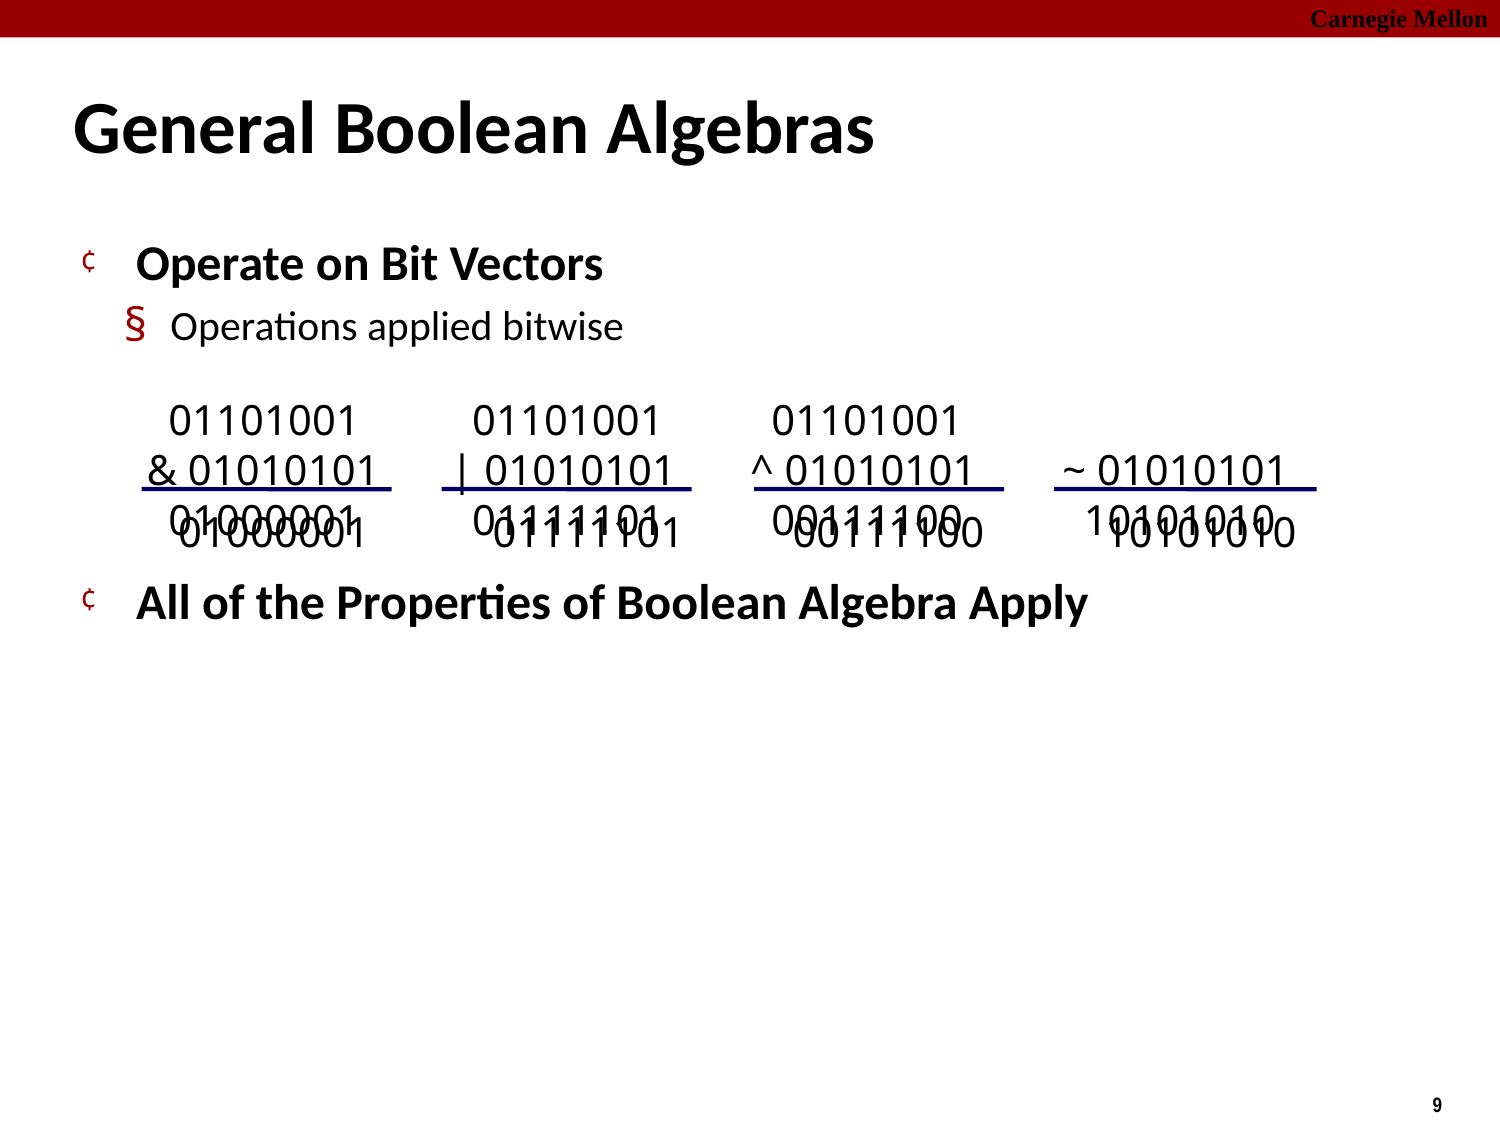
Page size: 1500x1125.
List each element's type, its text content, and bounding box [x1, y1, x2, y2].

text_box 00111100 [784, 497, 1000, 565]
text_box 01101001 & 01010101 01000001 [138, 385, 395, 553]
text_box ~ 01010101 10101010 [1054, 492, 1304, 553]
text_box 01000001 [148, 497, 386, 565]
text_box 01101001 | 01010101 01111101 [442, 492, 692, 553]
text_box 01101001 ^ 01010101 00111100 [741, 385, 992, 553]
list Operate on Bit Vectors Operations applied bitwise All of the Properties of Boolean Algebra Apply [65, 223, 1361, 1040]
text_box 01111101 [484, 497, 700, 565]
text_box ~ 01010101 10101010 [1054, 385, 1304, 487]
text_box 01101001 | 01010101 01111101 [442, 385, 692, 487]
text_box 10101010 [1096, 497, 1312, 565]
title General Boolean Algebras [58, 71, 1304, 197]
